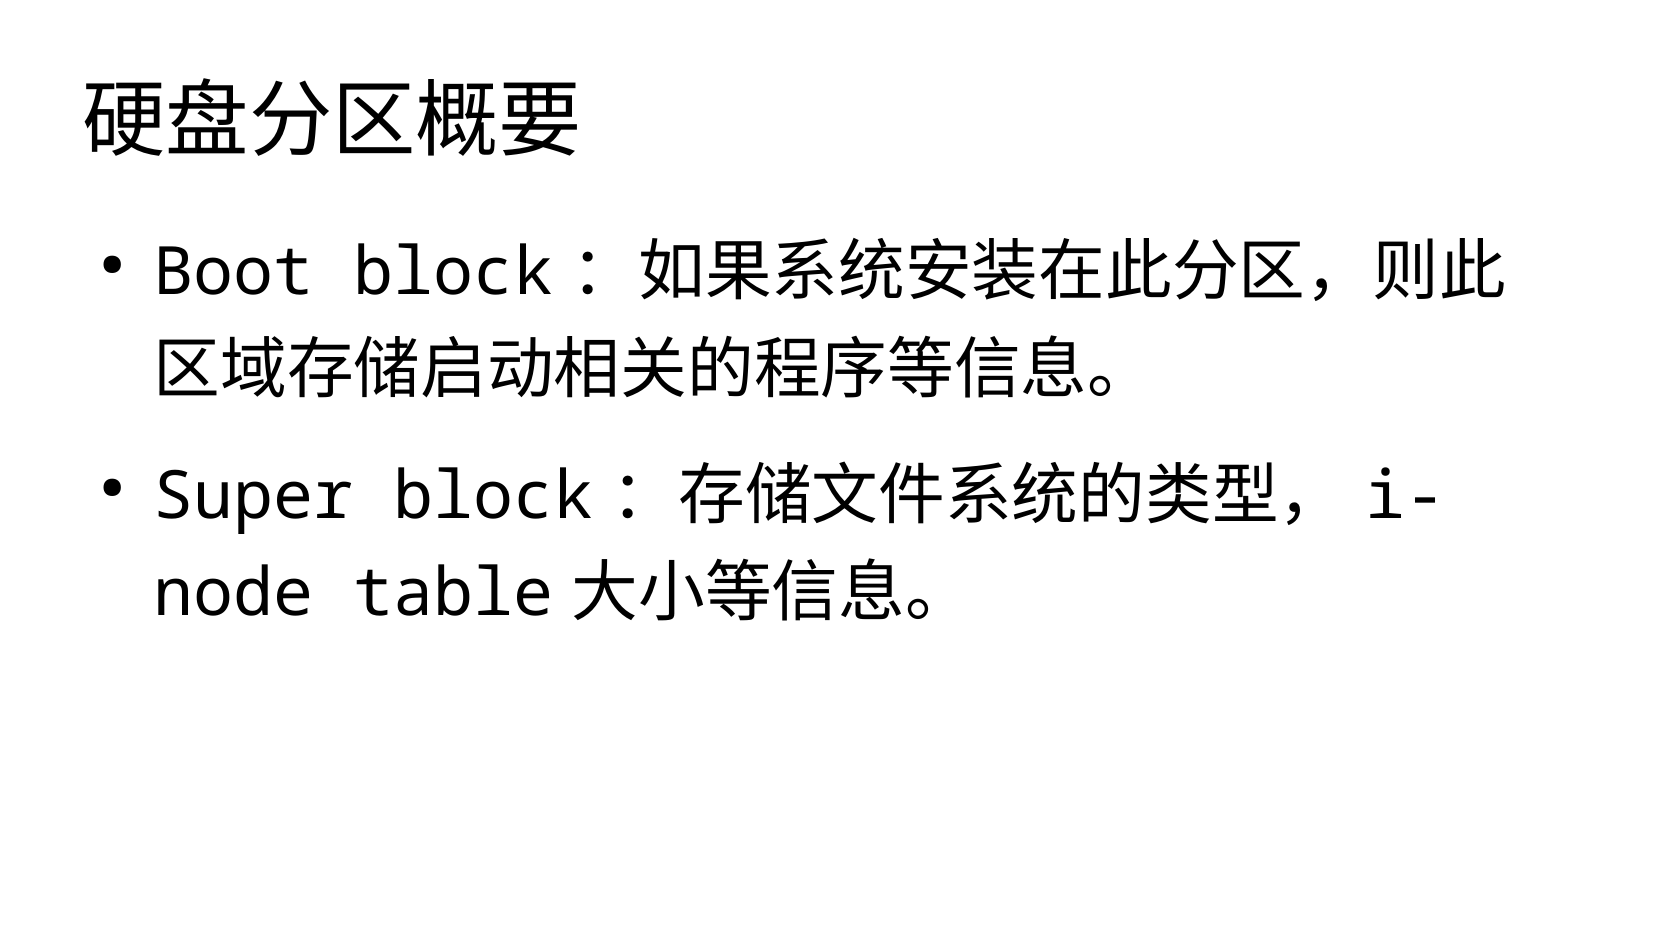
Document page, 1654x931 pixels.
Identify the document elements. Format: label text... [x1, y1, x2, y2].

title 硬盘分区概要 [82, 37, 1571, 189]
list Boot block：如果系统安装在此分区，则此区域存储启动相关的程序等信息。 Super block：存储文件系统的类型，i-node table大小等信息。 [82, 217, 1571, 758]
